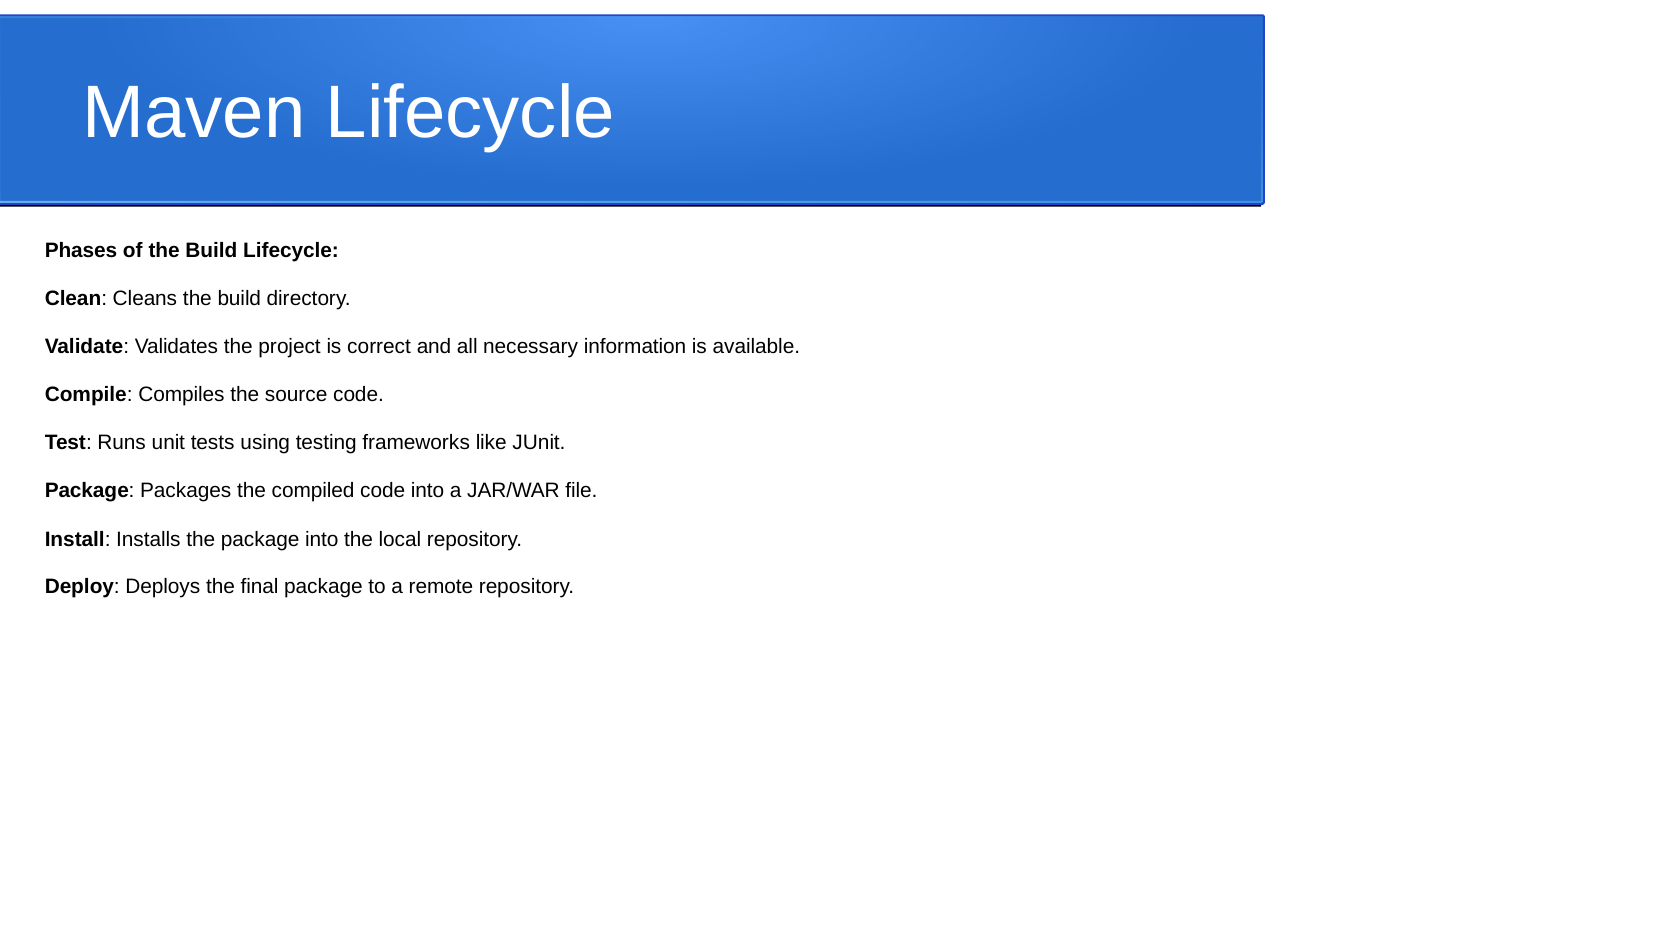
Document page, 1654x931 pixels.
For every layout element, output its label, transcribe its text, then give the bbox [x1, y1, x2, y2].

text_box Phases of the Build Lifecycle: Clean: Cleans the build directory. Validate: Validates the project is correct and all necessary information is available. Compile: Compiles the source code. Test: Runs unit tests using testing frameworks like JUnit. Package: Packages the compiled code into a JAR/WAR file. Install: Installs the package into the local repository. Deploy: Deploys the final package to a remote repository. [30, 231, 1220, 796]
title Maven Lifecycle [82, 35, 1235, 189]
